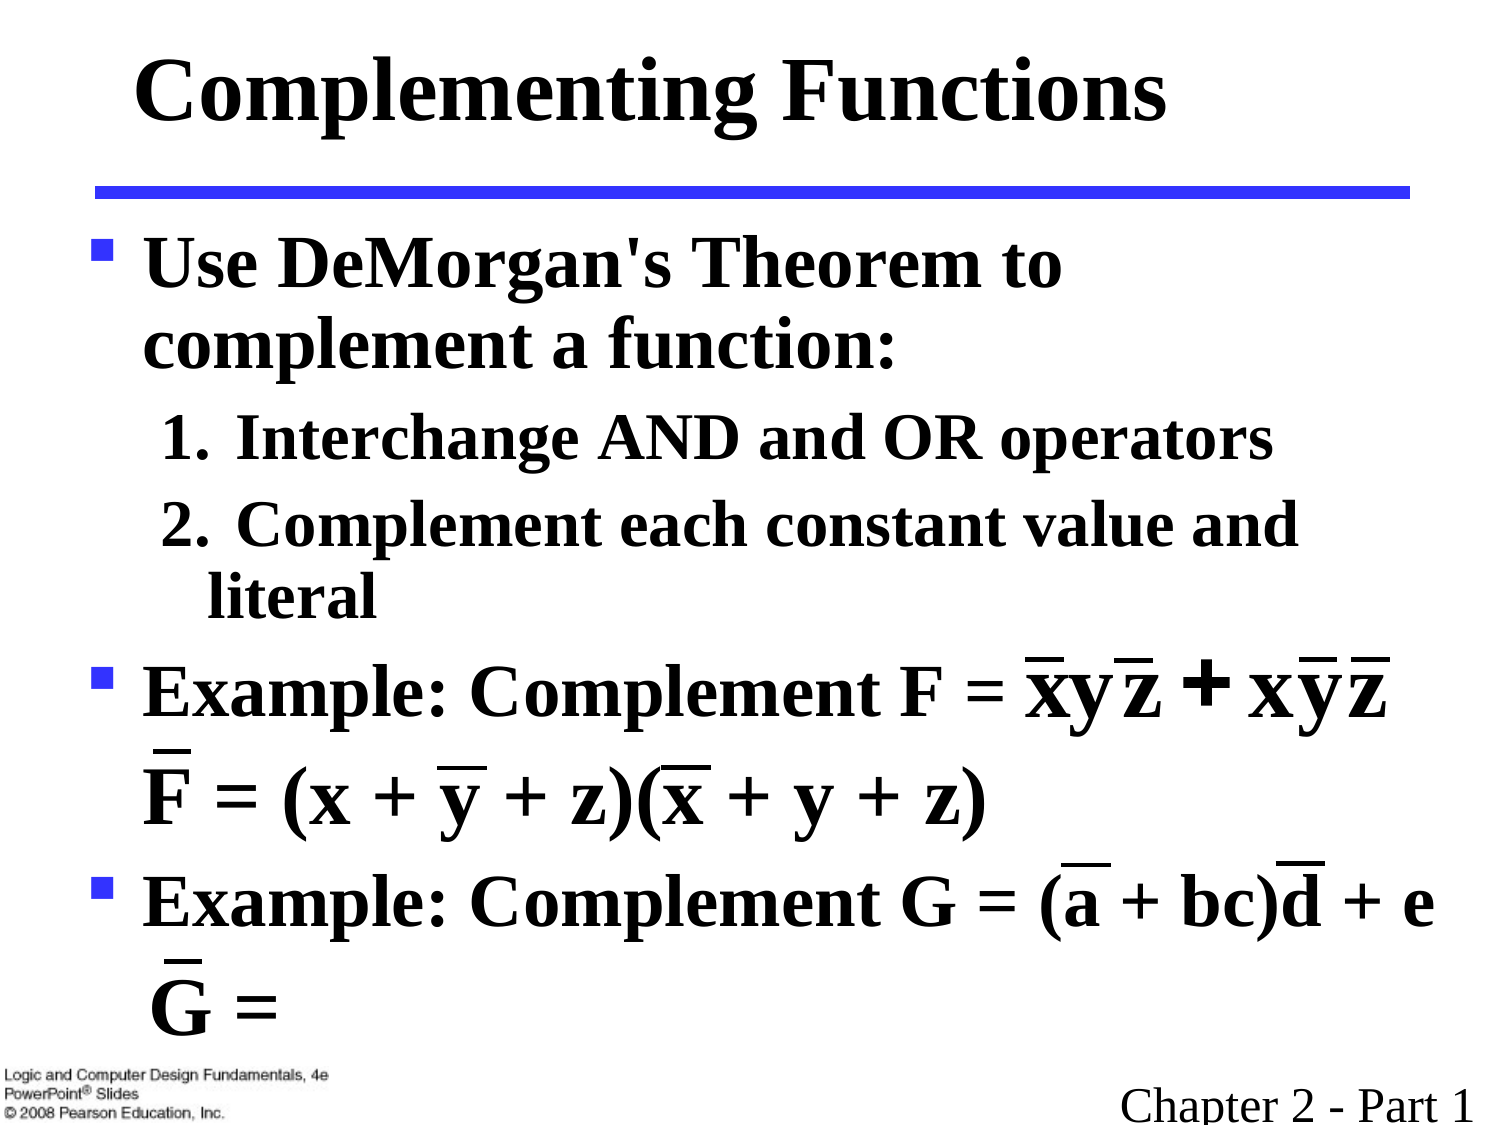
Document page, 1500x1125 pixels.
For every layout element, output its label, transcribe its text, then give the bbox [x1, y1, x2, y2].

text_box x [1025, 625, 1072, 736]
text_box z [1121, 625, 1163, 736]
text_box  [1179, 617, 1234, 728]
title Complementing Functions [117, 0, 1393, 168]
text_box y [1072, 625, 1115, 736]
picture [4, 1066, 329, 1123]
list Use DeMorgan's Theorem to complement a function: 1. Interchange AND and OR operators 2. Complement each constant value and literal Example: Complement F = F = (x + y + z)(x + y + z) Example: Complement G = (a + bc)d + e G = [71, 215, 1464, 1070]
text_box y [1072, 680, 1089, 732]
text_box z [1347, 625, 1389, 736]
text_box x [1248, 625, 1295, 737]
text_box y [1297, 625, 1344, 736]
